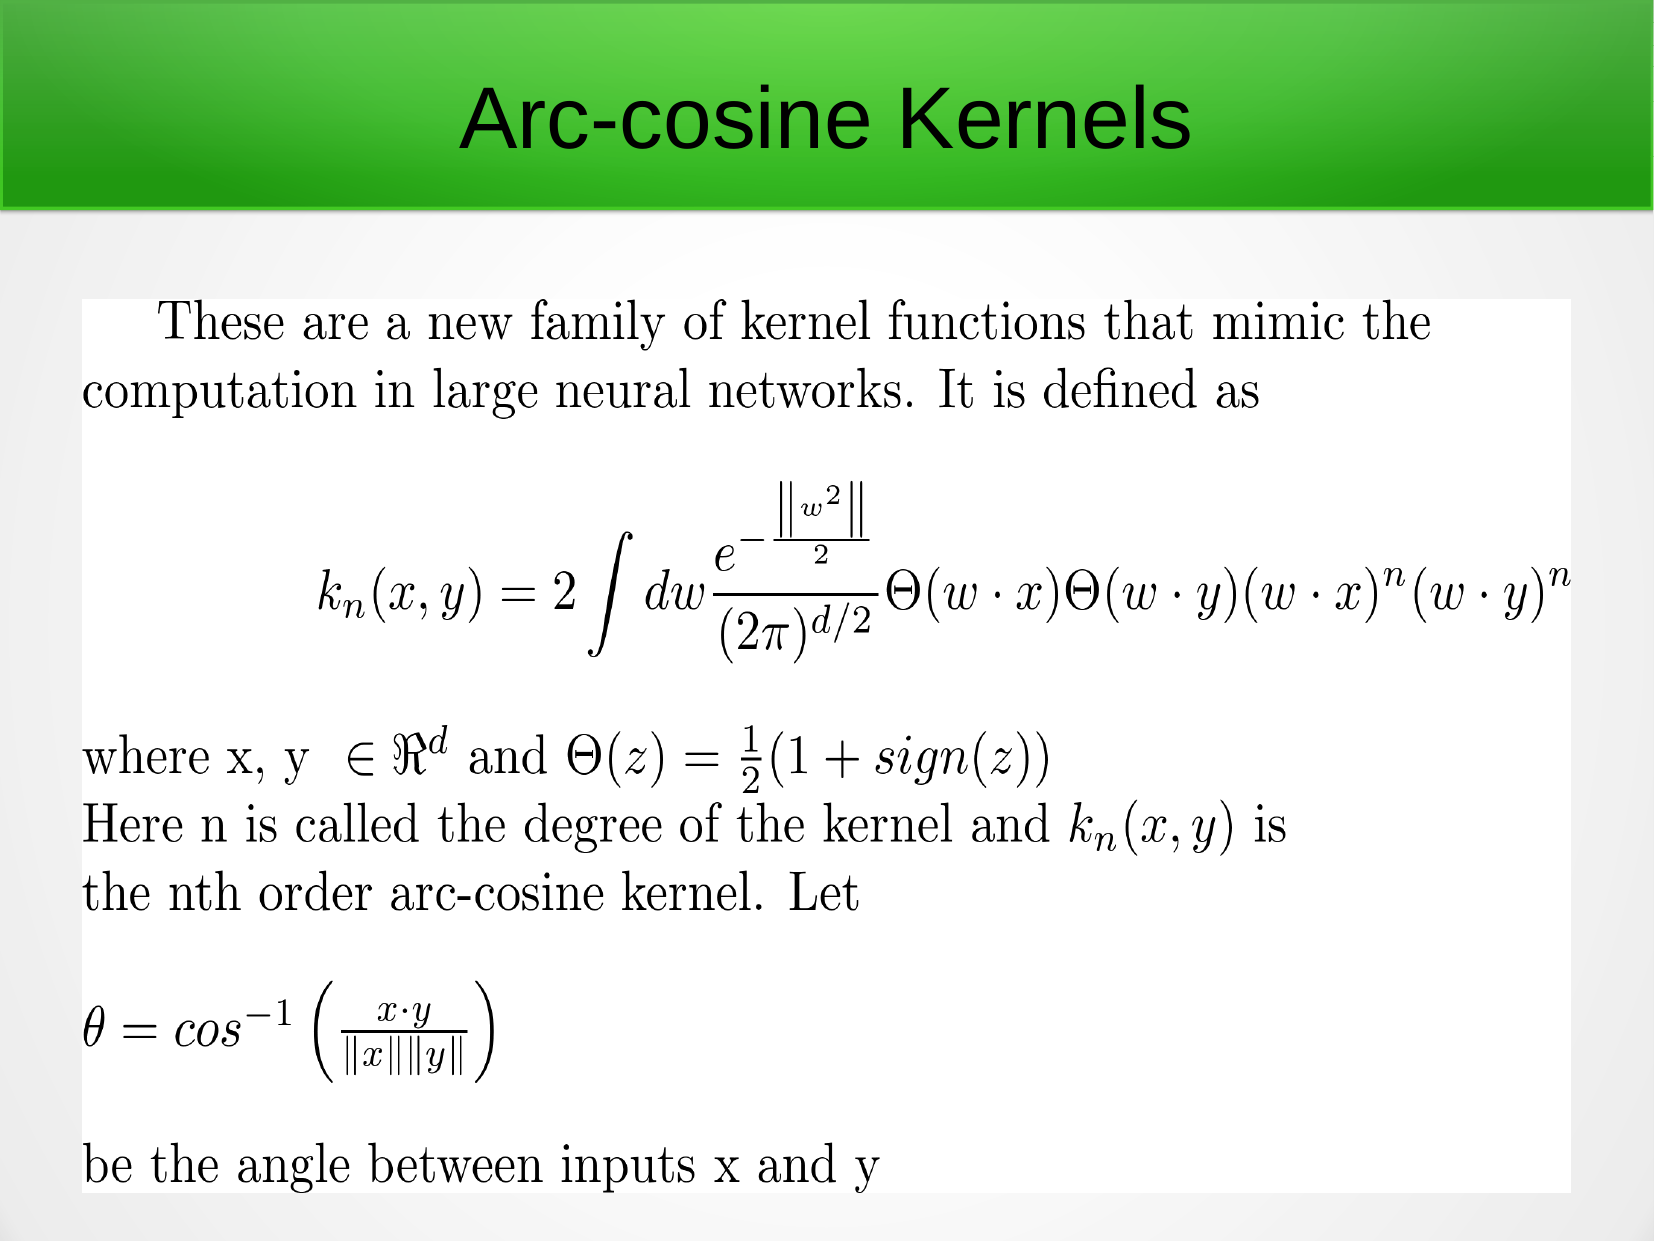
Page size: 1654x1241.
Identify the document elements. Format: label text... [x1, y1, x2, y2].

title Arc-cosine Kernels [82, 47, 1571, 189]
picture [82, 299, 1571, 1193]
